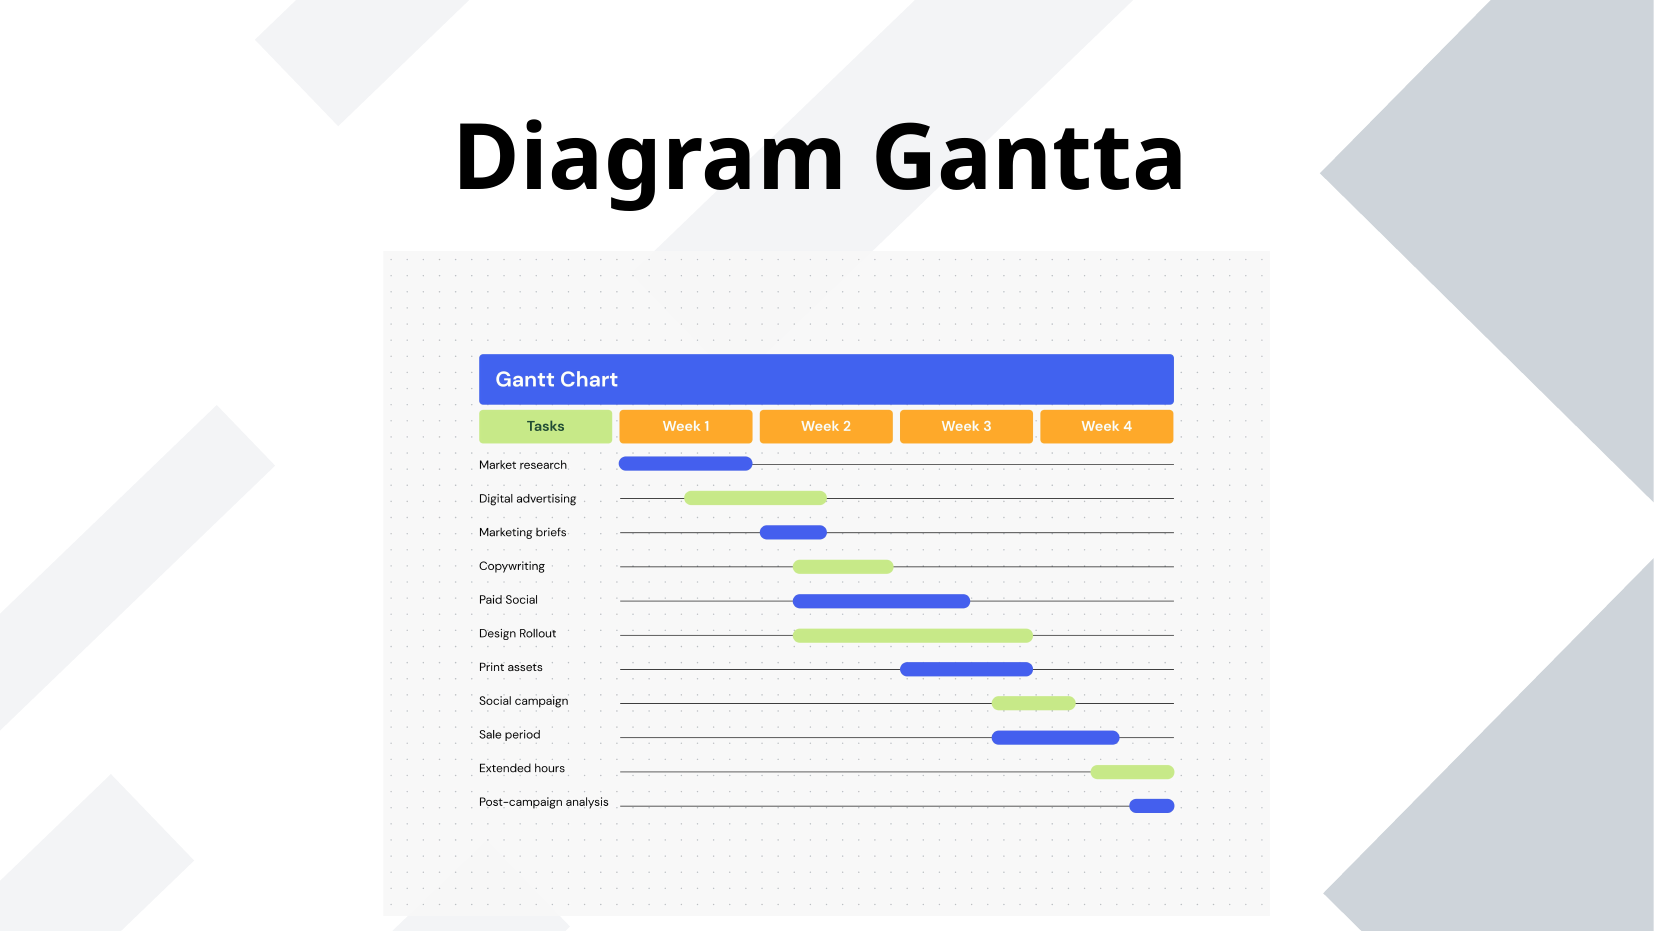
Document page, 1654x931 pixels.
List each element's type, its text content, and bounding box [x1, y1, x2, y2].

picture [383, 251, 1270, 916]
title Diagram Gantta [76, 76, 1565, 233]
